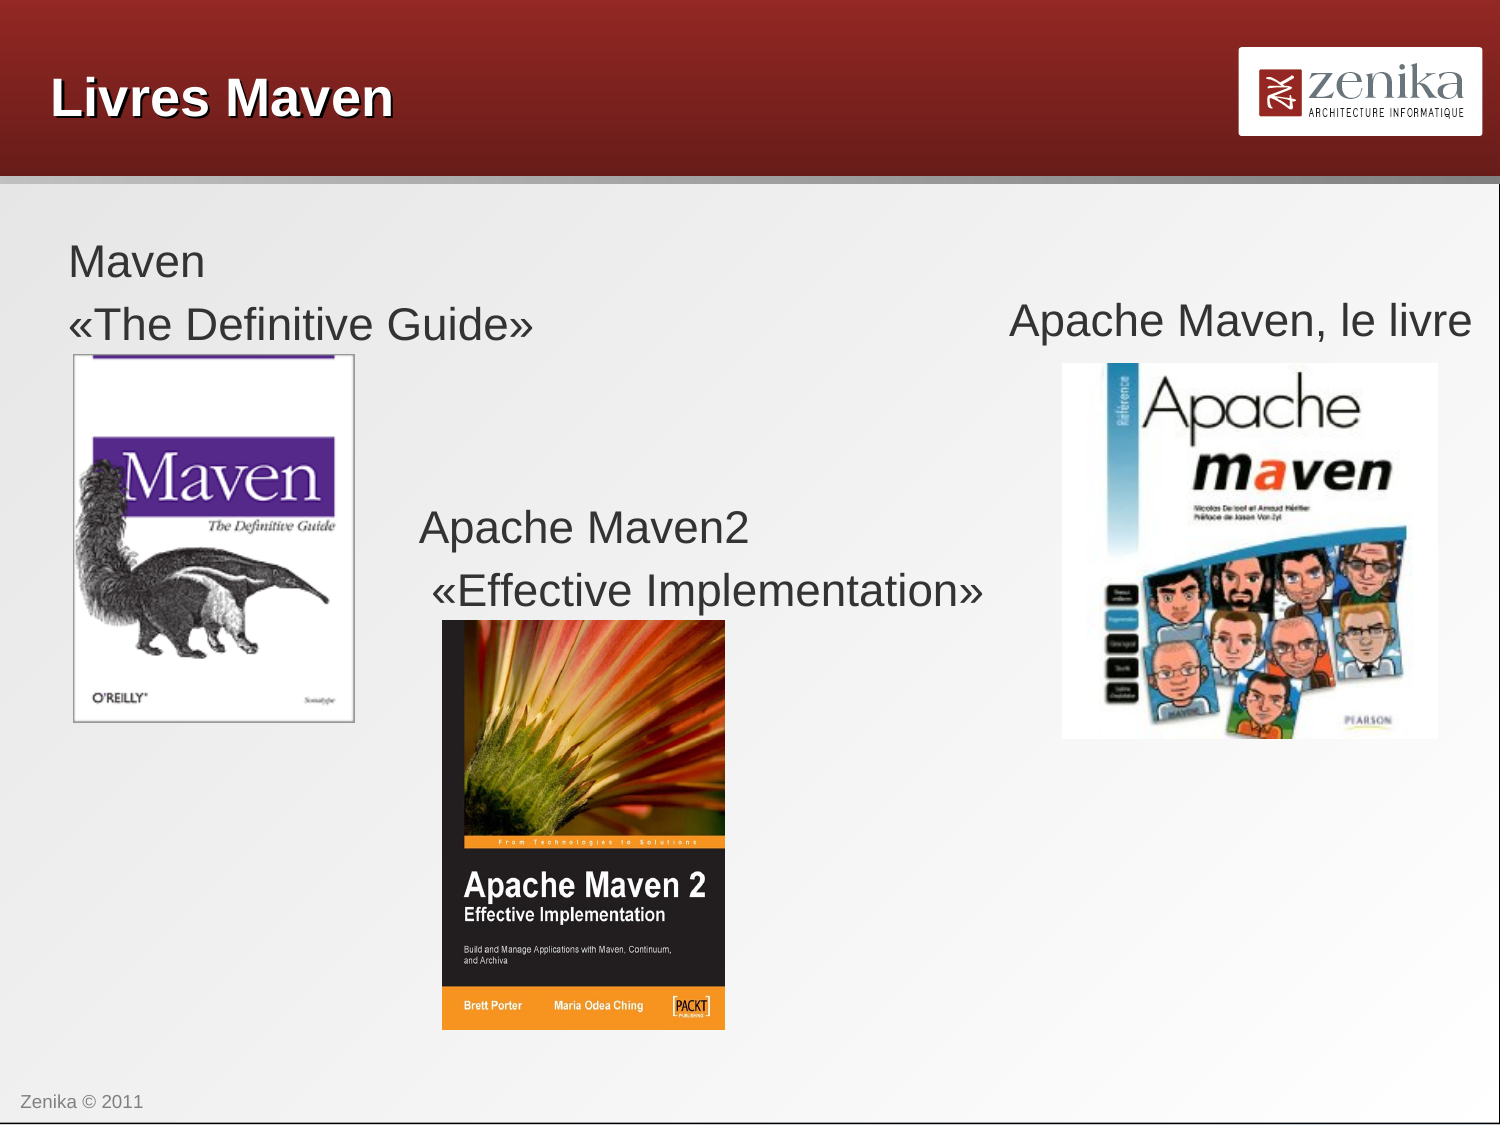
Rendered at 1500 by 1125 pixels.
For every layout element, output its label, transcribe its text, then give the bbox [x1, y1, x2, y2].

list Maven «The Definitive Guide» [33, 236, 591, 350]
list Apache Maven2 «Effective Implementation» [383, 501, 1030, 616]
list Apache Maven, le livre [974, 295, 1500, 384]
picture [1257, 58, 1464, 125]
picture [73, 354, 355, 724]
picture [1062, 384, 1438, 739]
title Livres Maven [50, 15, 1206, 180]
picture [442, 620, 725, 1030]
